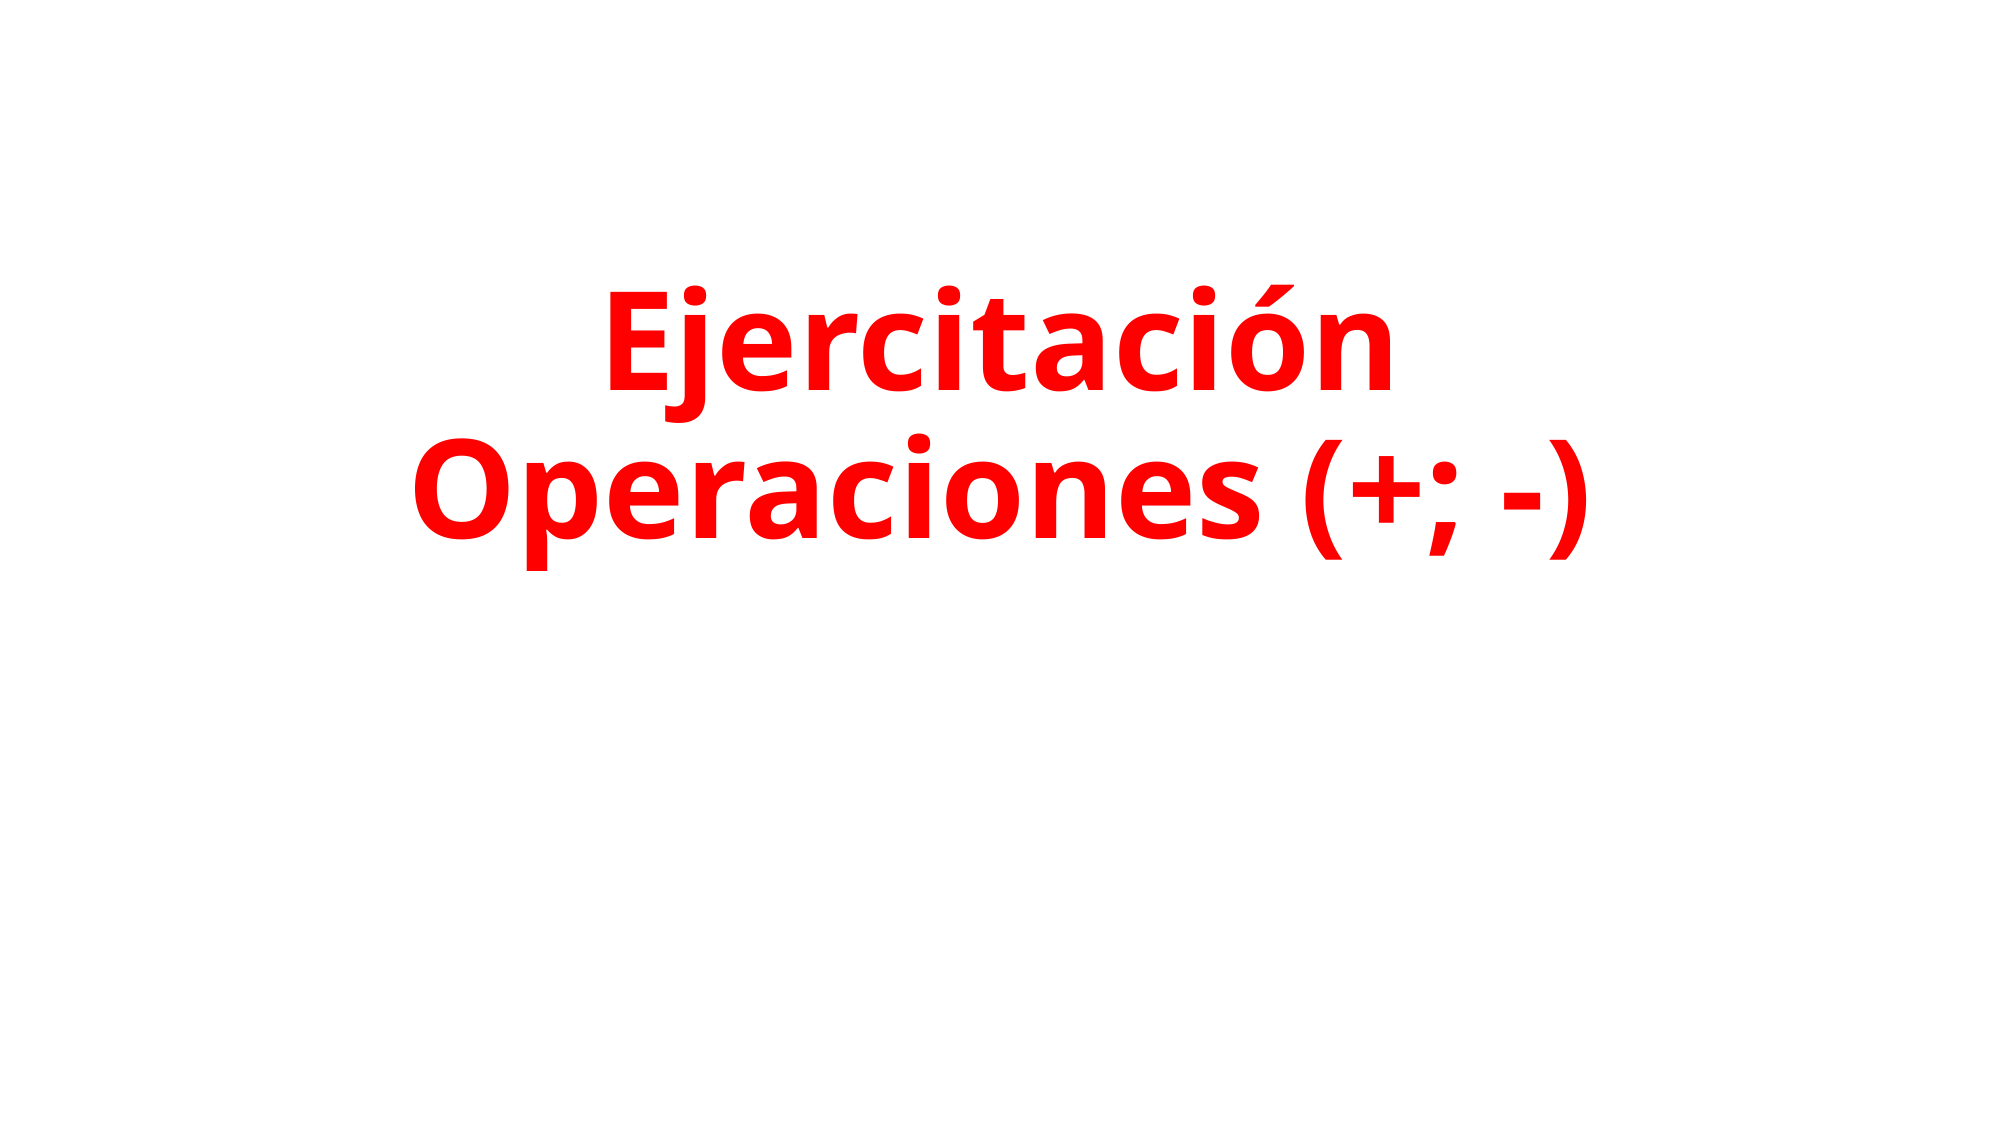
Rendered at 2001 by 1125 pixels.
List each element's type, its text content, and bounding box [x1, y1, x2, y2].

title Ejercitación Operaciones (+; -) [249, 184, 1750, 576]
